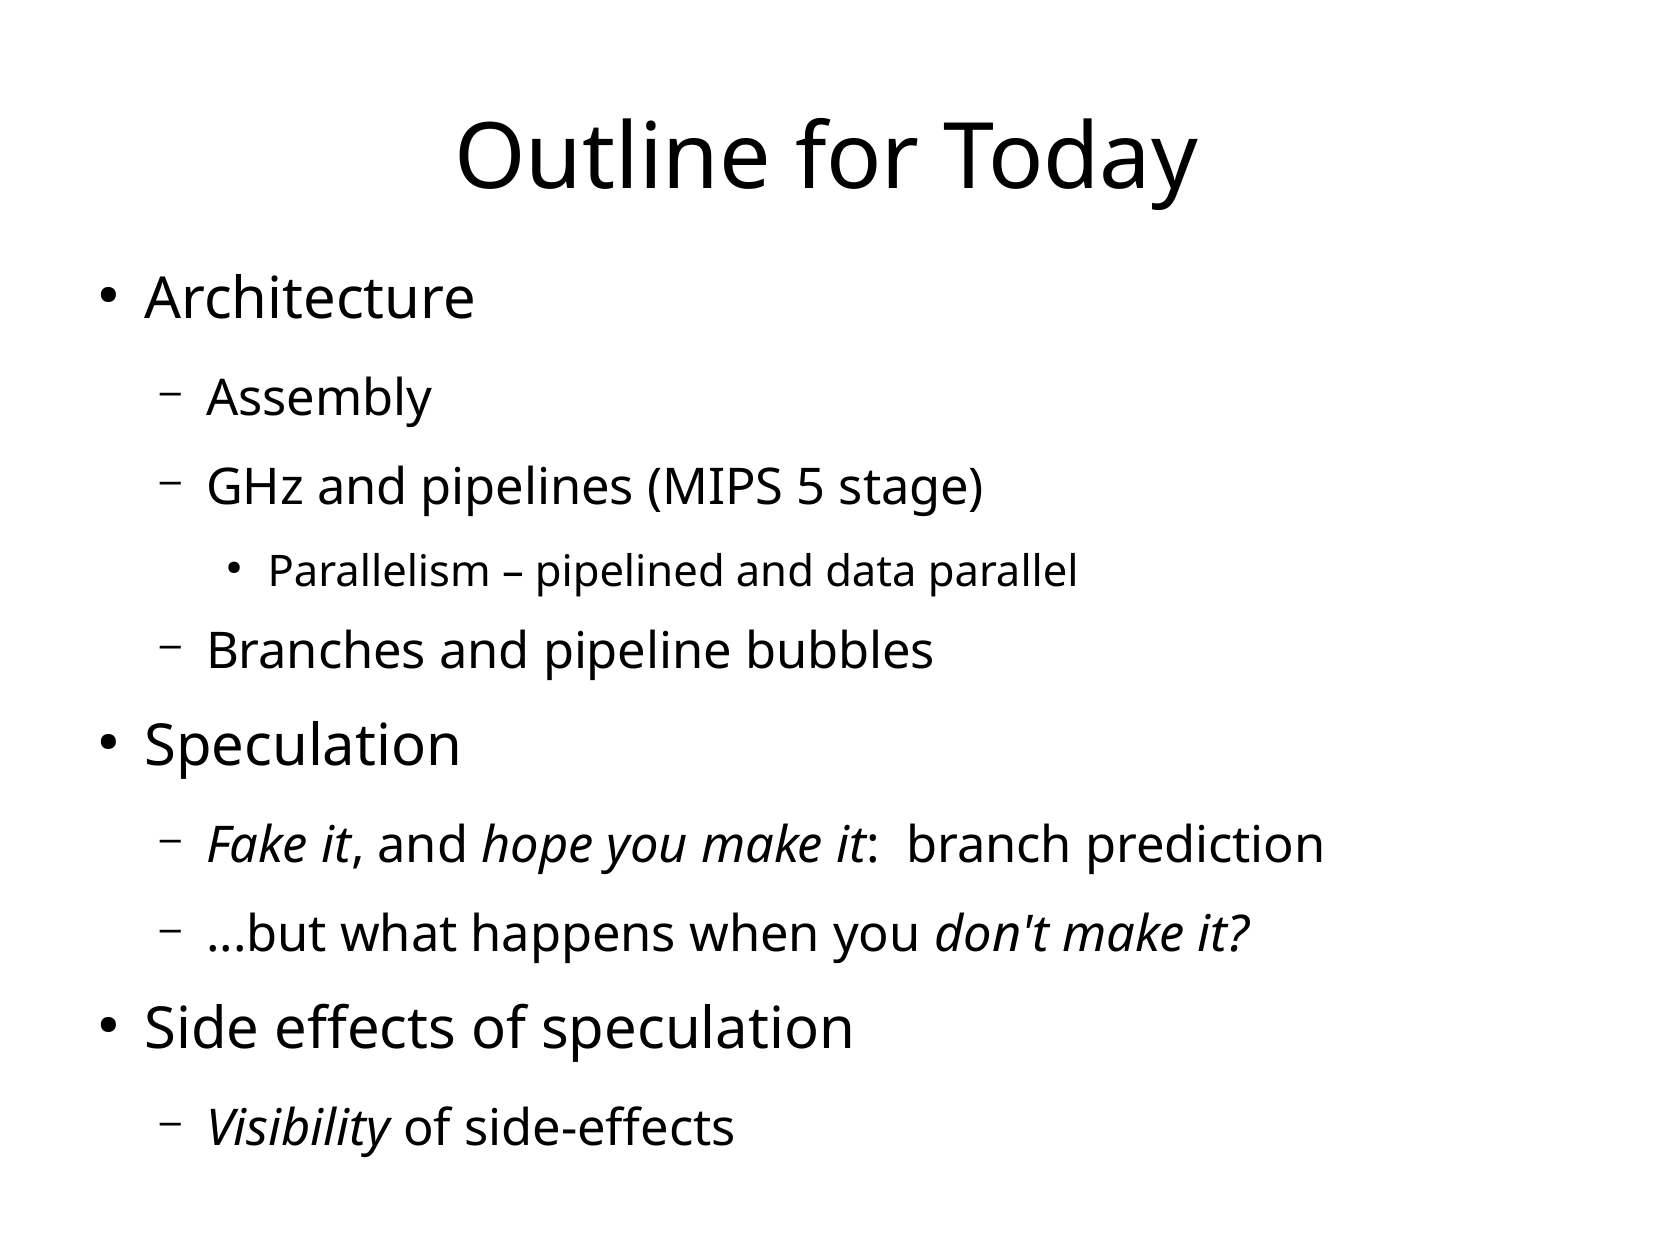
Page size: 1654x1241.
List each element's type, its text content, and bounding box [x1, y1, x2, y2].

title Outline for Today [82, 49, 1571, 256]
list Architecture Assembly GHz and pipelines (MIPS 5 stage) Parallelism – pipelined and data parallel Branches and pipeline bubbles Speculation Fake it, and hope you make it: branch prediction ...but what happens when you don't make it? Side effects of speculation Visibility of side-effects [82, 256, 1571, 1171]
